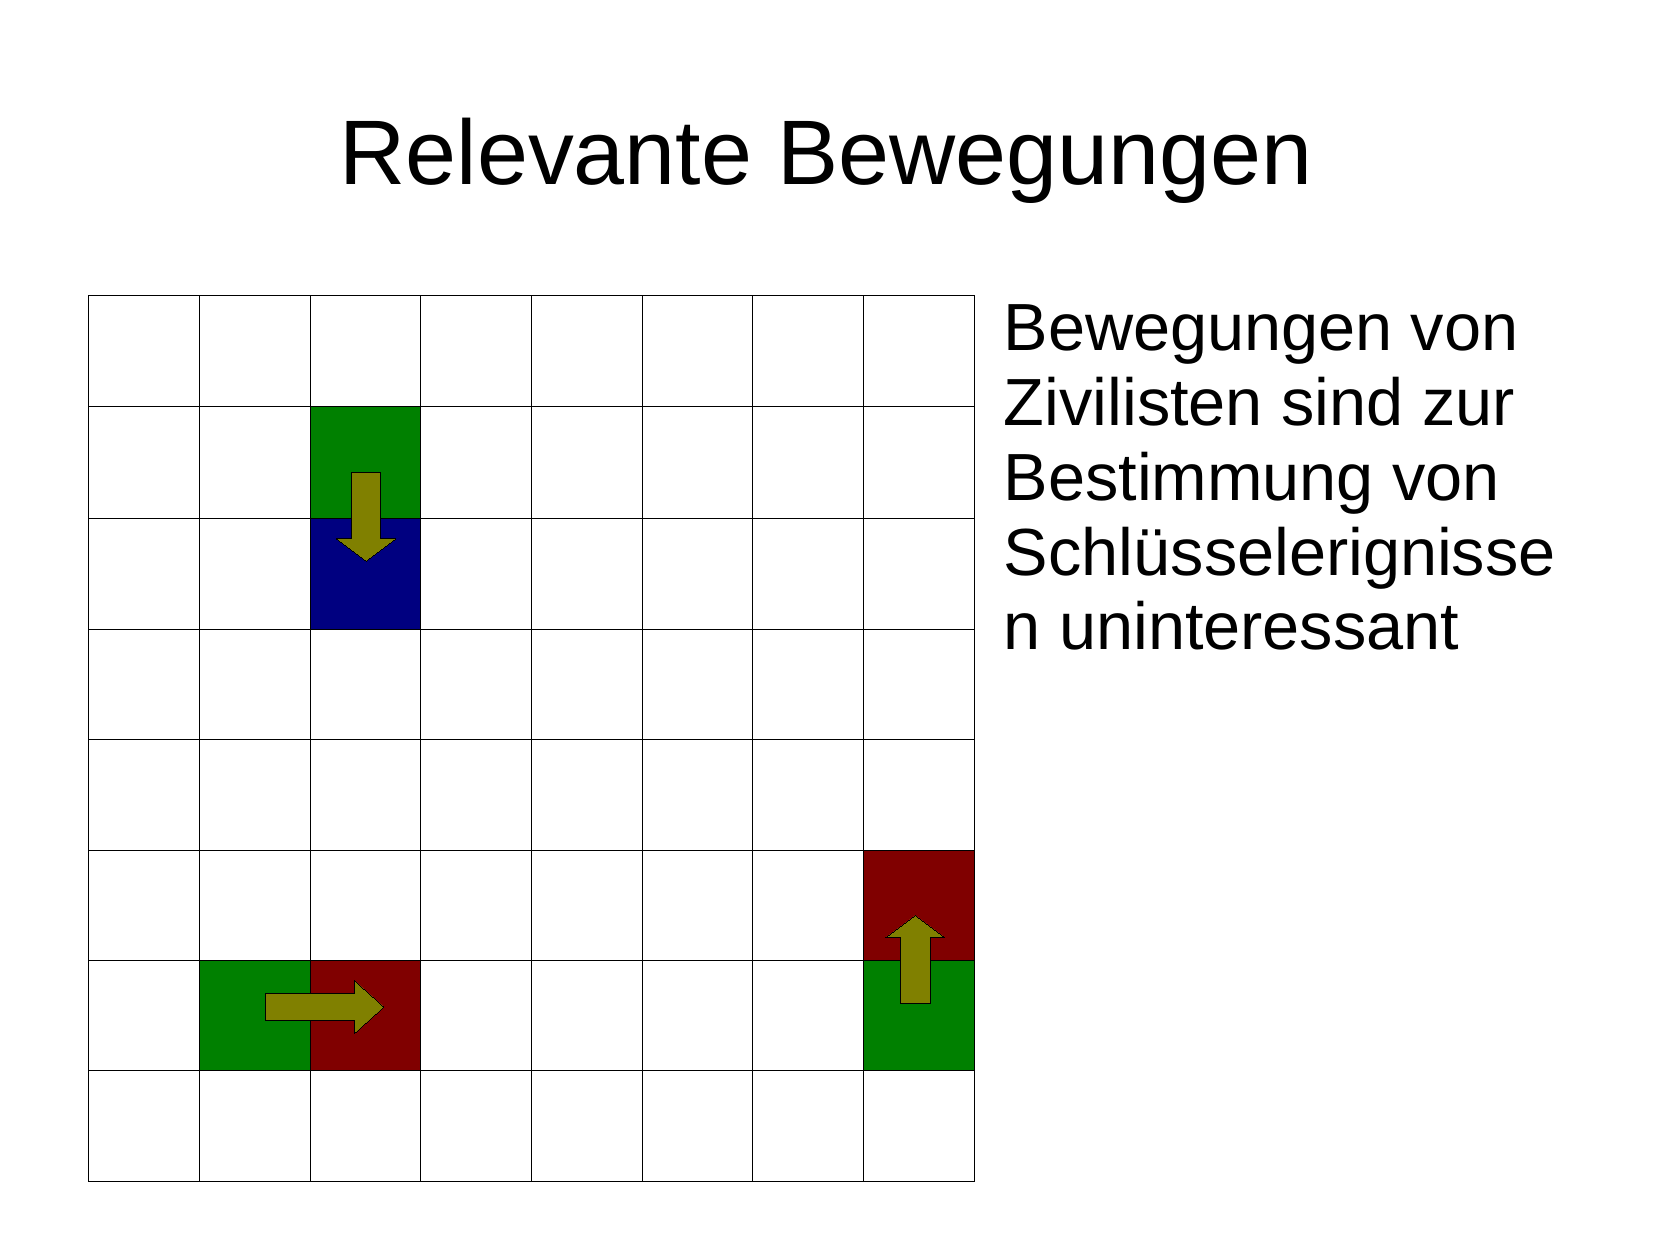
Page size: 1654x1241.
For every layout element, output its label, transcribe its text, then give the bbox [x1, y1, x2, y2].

table_cell [200, 740, 310, 850]
table_cell [89, 851, 199, 960]
table_cell [421, 1071, 531, 1181]
table_cell [89, 407, 199, 518]
table_cell [643, 630, 752, 739]
text_box [885, 915, 945, 1004]
table_cell [200, 851, 310, 960]
table_cell [643, 519, 752, 629]
table_cell [532, 740, 642, 850]
table_header [864, 296, 974, 406]
table_cell [311, 961, 420, 1070]
table_cell [753, 740, 863, 850]
table_cell [532, 630, 642, 739]
table_cell [311, 851, 420, 960]
text_box [265, 980, 384, 1034]
table_cell [89, 961, 199, 1070]
table_cell [200, 519, 310, 629]
table_header [89, 296, 199, 406]
table_cell [532, 851, 642, 960]
list Bewegungen von Zivilisten sind zur Bestimmung von Schlüsselerignissen uninteressant [1003, 290, 1571, 1182]
table_cell [89, 519, 199, 629]
table_cell [643, 740, 752, 850]
table_cell [864, 519, 974, 629]
table_cell [421, 961, 531, 1070]
text_box [336, 472, 396, 562]
table_cell [643, 851, 752, 960]
table_cell [311, 519, 420, 629]
table_cell [421, 851, 531, 960]
table_cell [532, 519, 642, 629]
table_cell [311, 407, 420, 518]
table_cell [200, 407, 310, 518]
table_cell [753, 851, 863, 960]
table_cell [753, 630, 863, 739]
table_header [421, 296, 531, 406]
table_cell [864, 1071, 974, 1181]
table_header [532, 296, 642, 406]
table_cell [643, 961, 752, 1070]
table_header [753, 296, 863, 406]
table_cell [532, 961, 642, 1070]
table_cell [421, 630, 531, 739]
table_cell [643, 1071, 752, 1181]
table_header [311, 296, 420, 406]
table_cell [421, 740, 531, 850]
table_cell [864, 740, 974, 850]
table_cell [864, 851, 974, 960]
table_cell [864, 407, 974, 518]
table_cell [864, 630, 974, 739]
table_cell [311, 630, 420, 739]
table_cell [89, 740, 199, 850]
table_cell [753, 961, 863, 1070]
table_cell [753, 1071, 863, 1181]
table_cell [753, 519, 863, 629]
table_cell [421, 519, 531, 629]
table_header [200, 296, 310, 406]
table_cell [532, 1071, 642, 1181]
table_cell [421, 407, 531, 518]
title Relevante Bewegungen [82, 49, 1571, 257]
table_cell [200, 961, 310, 1070]
table_cell [89, 630, 199, 739]
table_cell [643, 407, 752, 518]
table_cell [200, 1071, 310, 1181]
table_cell [89, 1071, 199, 1181]
table_header [643, 296, 752, 406]
table_cell [864, 961, 974, 1070]
table_cell [311, 1071, 420, 1181]
table_cell [753, 407, 863, 518]
table_cell [532, 407, 642, 518]
table_cell [311, 740, 420, 850]
table_cell [200, 630, 310, 739]
